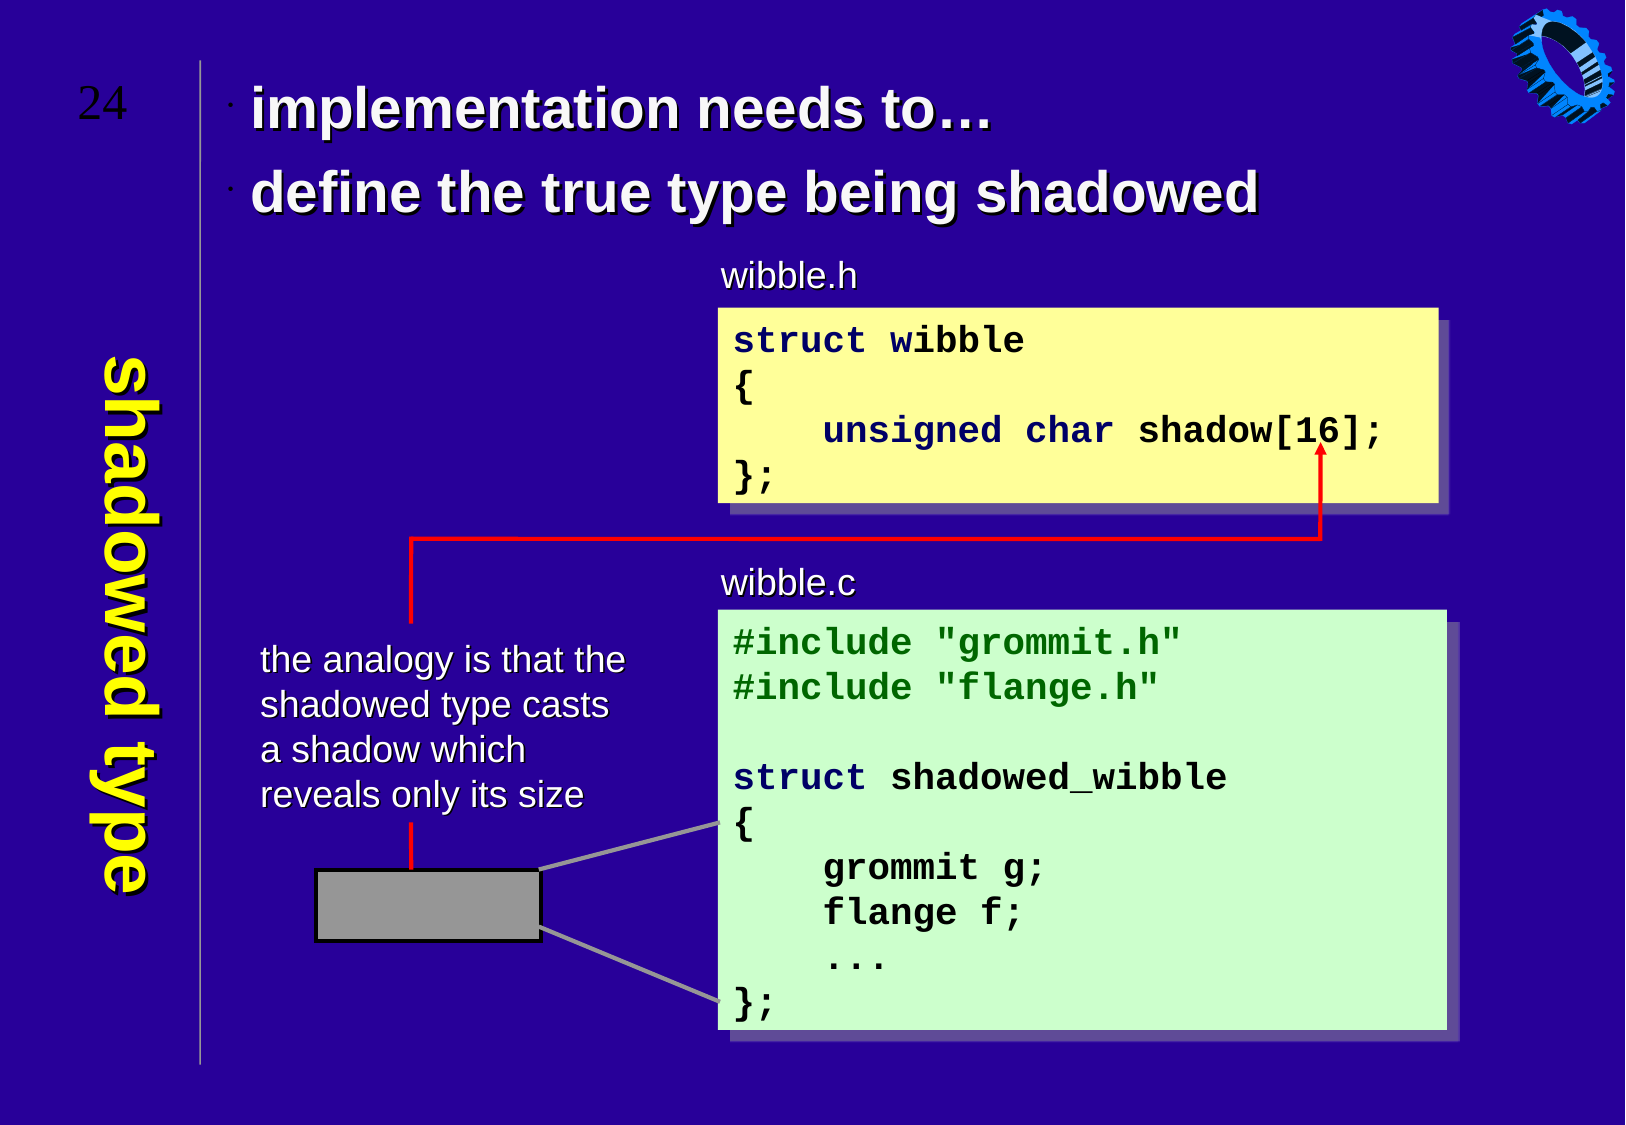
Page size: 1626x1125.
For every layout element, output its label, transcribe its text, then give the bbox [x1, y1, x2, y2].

list implementation needs to… define the true type being shadowed [212, 62, 1581, 1063]
text_box wibble.h [706, 243, 1120, 304]
text_box [316, 869, 541, 941]
picture [1509, 7, 1616, 126]
text_box the analogy is that the shadowed type casts a shadow which reveals only its size [245, 627, 671, 823]
text_box struct wibble { unsigned char shadow[16]; }; [717, 307, 1439, 504]
text_box wibble.c [706, 550, 1120, 612]
text_box #include "grommit.h" #include "flange.h" struct shadowed_wibble { grommit g; flange f; ... }; [717, 609, 1447, 1030]
title shadowed type [50, 187, 188, 1063]
